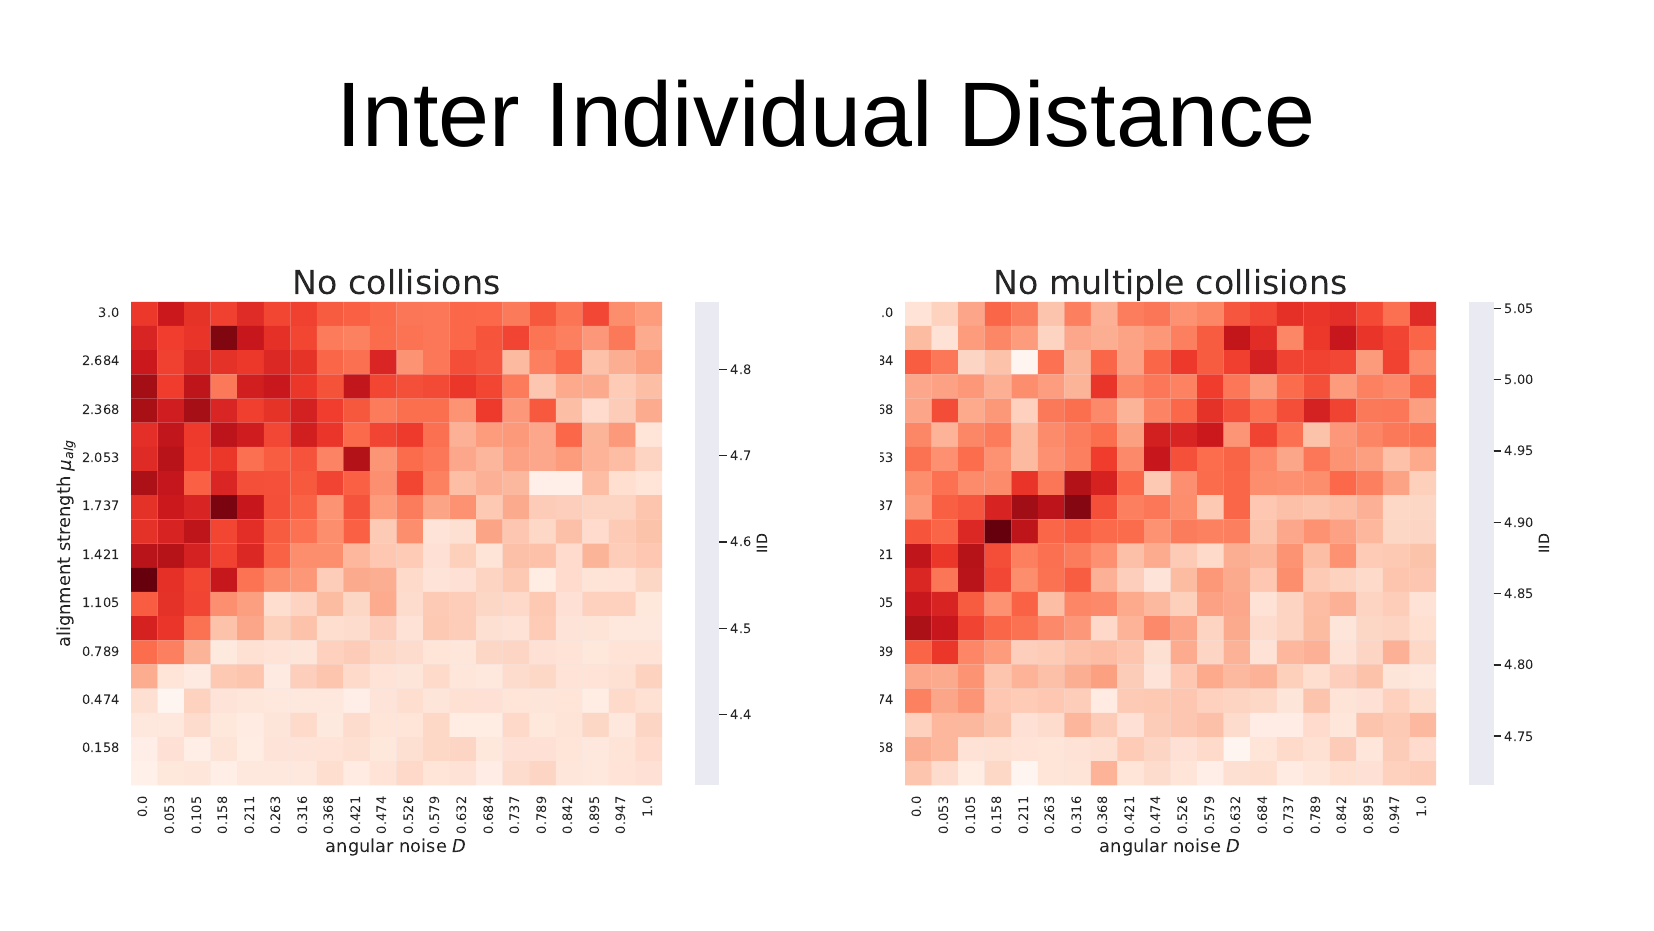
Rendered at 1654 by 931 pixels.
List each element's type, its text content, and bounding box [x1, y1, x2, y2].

picture [23, 225, 1654, 866]
title Inter Individual Distance [82, 37, 1571, 193]
